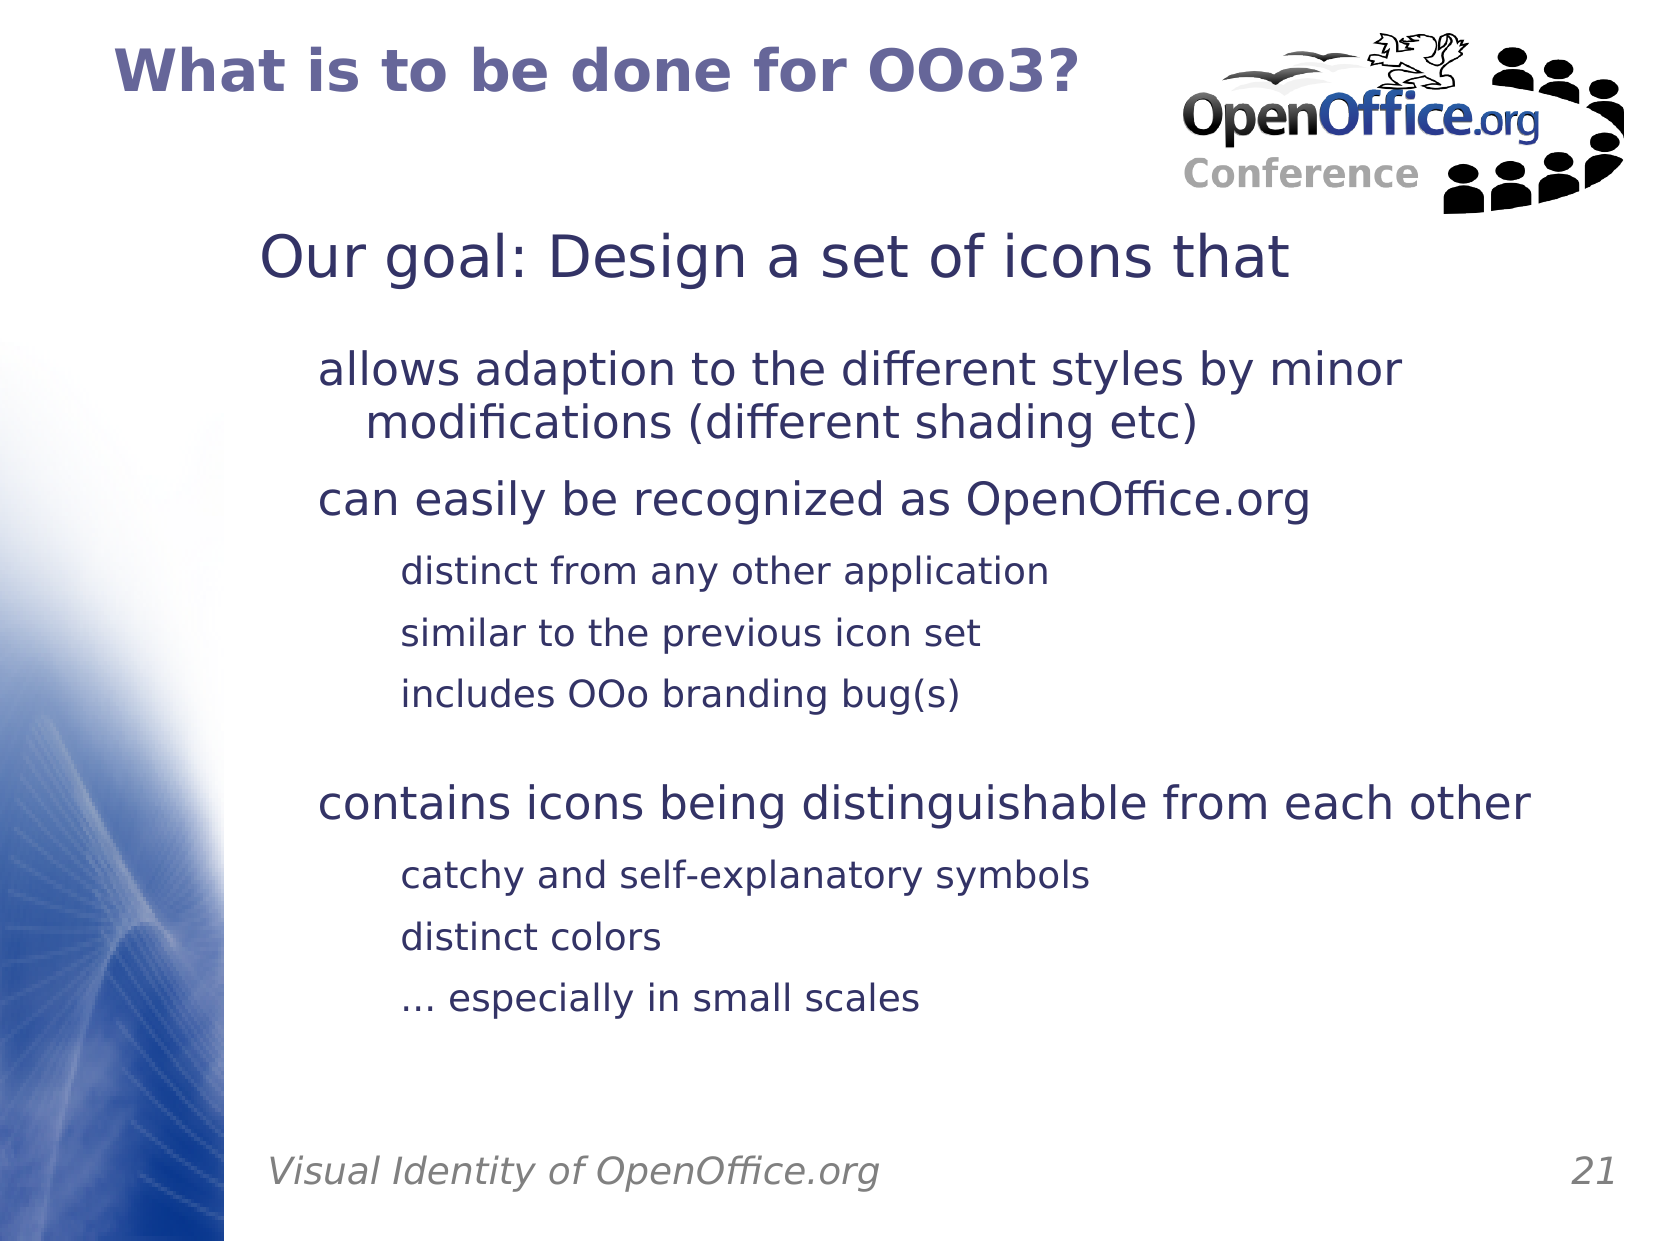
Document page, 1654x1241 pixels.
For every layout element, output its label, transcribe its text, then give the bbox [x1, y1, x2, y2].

title What is to be done for OOo3? [24, 15, 1123, 129]
picture [0, 0, 224, 1241]
list Our goal: Design a set of icons that allows adaption to the different styles by minor modifications (different shading etc) can easily be recognized as OpenOffice.org distinct from any other application similar to the previous icon set includes OOo branding bug(s) contains icons being distinguishable from each other catchy and self-explanatory symbols distinct colors ... especially in small scales [223, 223, 1619, 1133]
picture [1183, 33, 1624, 214]
